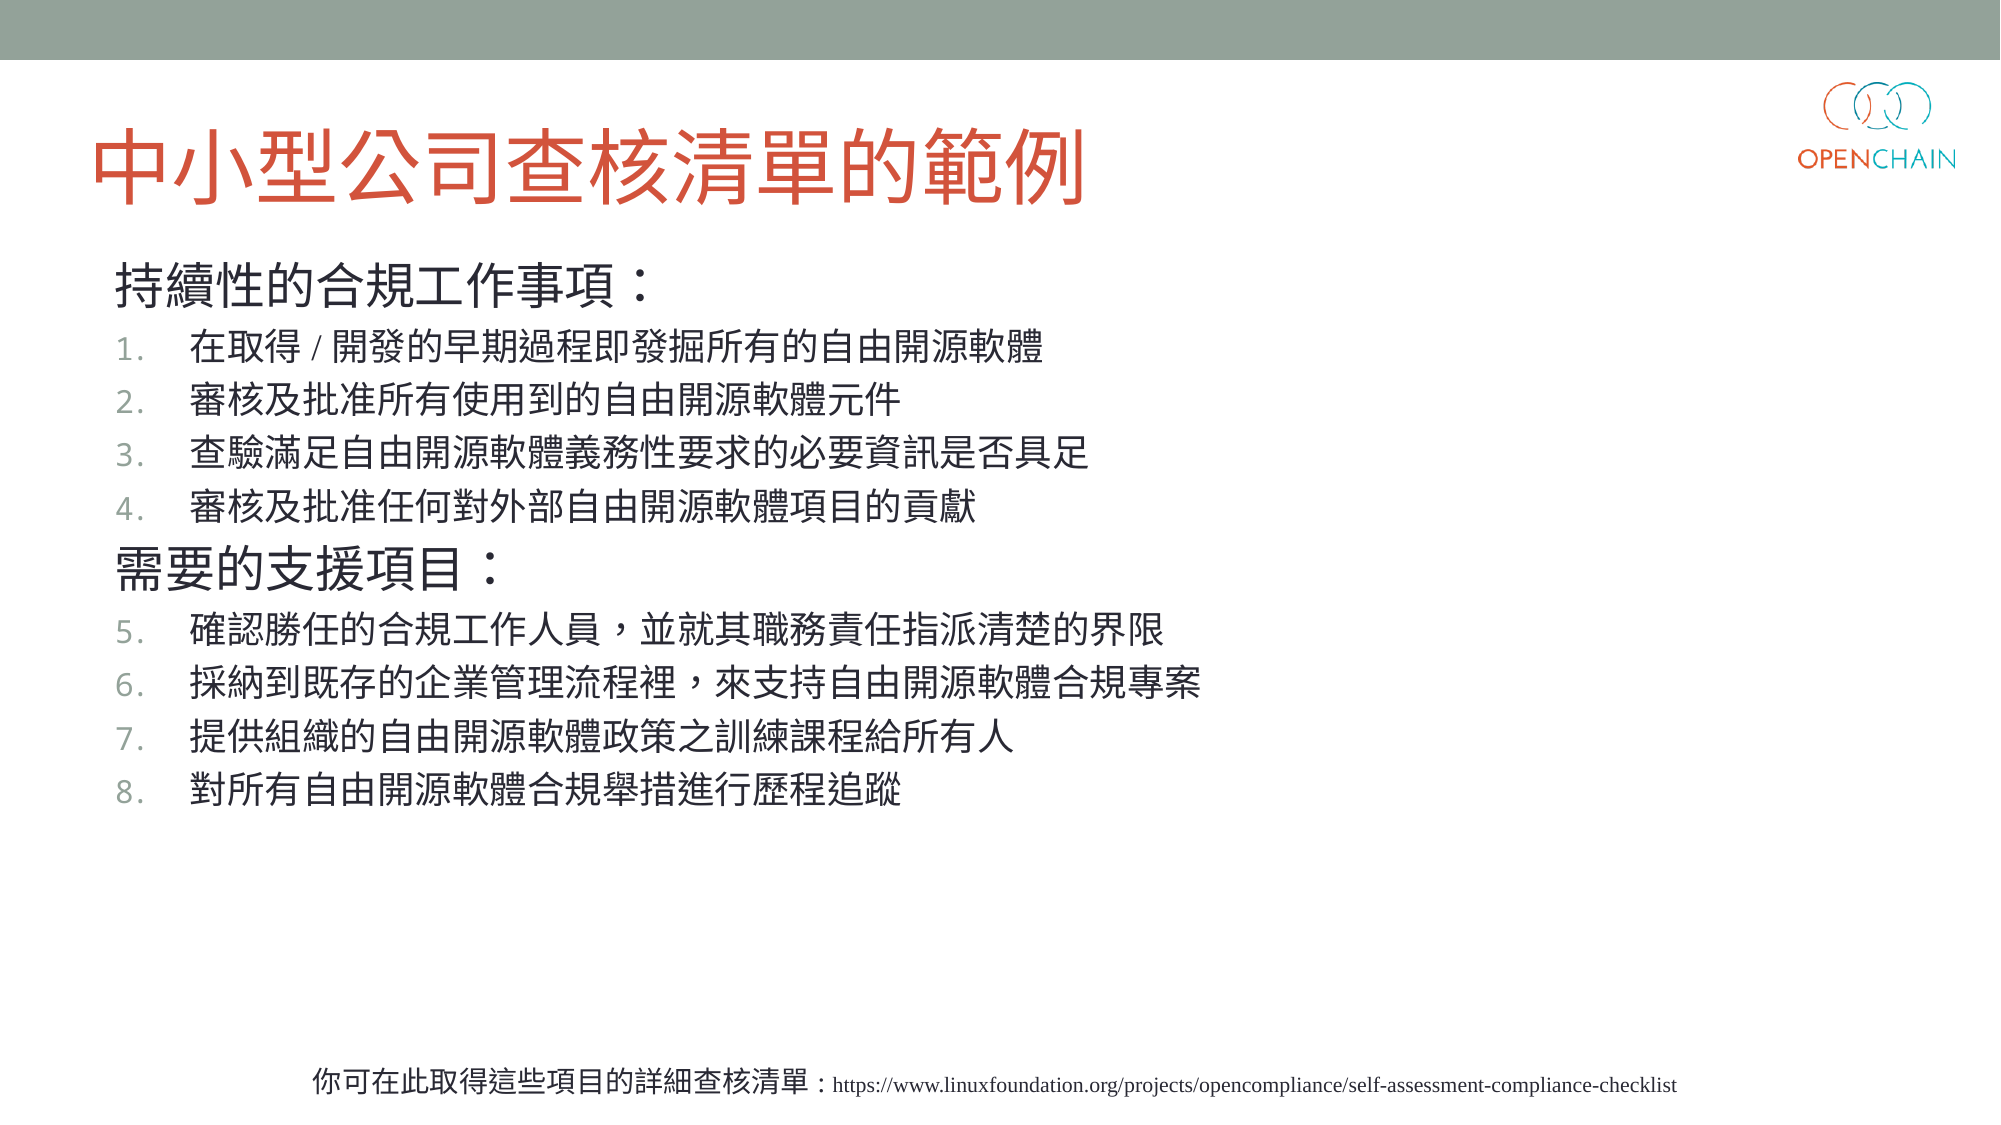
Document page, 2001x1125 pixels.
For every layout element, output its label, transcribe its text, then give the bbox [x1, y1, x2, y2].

list 持續性的合規工作事項： 在取得/開發的早期過程即發掘所有的自由開源軟體 審核及批准所有使用到的自由開源軟體元件 查驗滿足自由開源軟體義務性要求的必要資訊是否具足 審核及批准任何對外部自由開源軟體項目的貢獻 需要的支援項目： 確認勝任的合規工作人員，並就其職務責任指派清楚的界限 採納到既存的企業管理流程裡，來支持自由開源軟體合規專案 提供組織的自由開源軟體政策之訓練課程給所有人 對所有自由開源軟體合規舉措進行歷程追蹤 [99, 246, 1900, 1047]
title 中小型公司查核清單的範例 [73, 84, 1874, 247]
picture [1798, 82, 1955, 169]
text_box 你可在此取得這些項目的詳細查核清單: https://www.linuxfoundation.org/projects/opencompliance/self-assessment-compliance-checklist [73, 1056, 1919, 1107]
